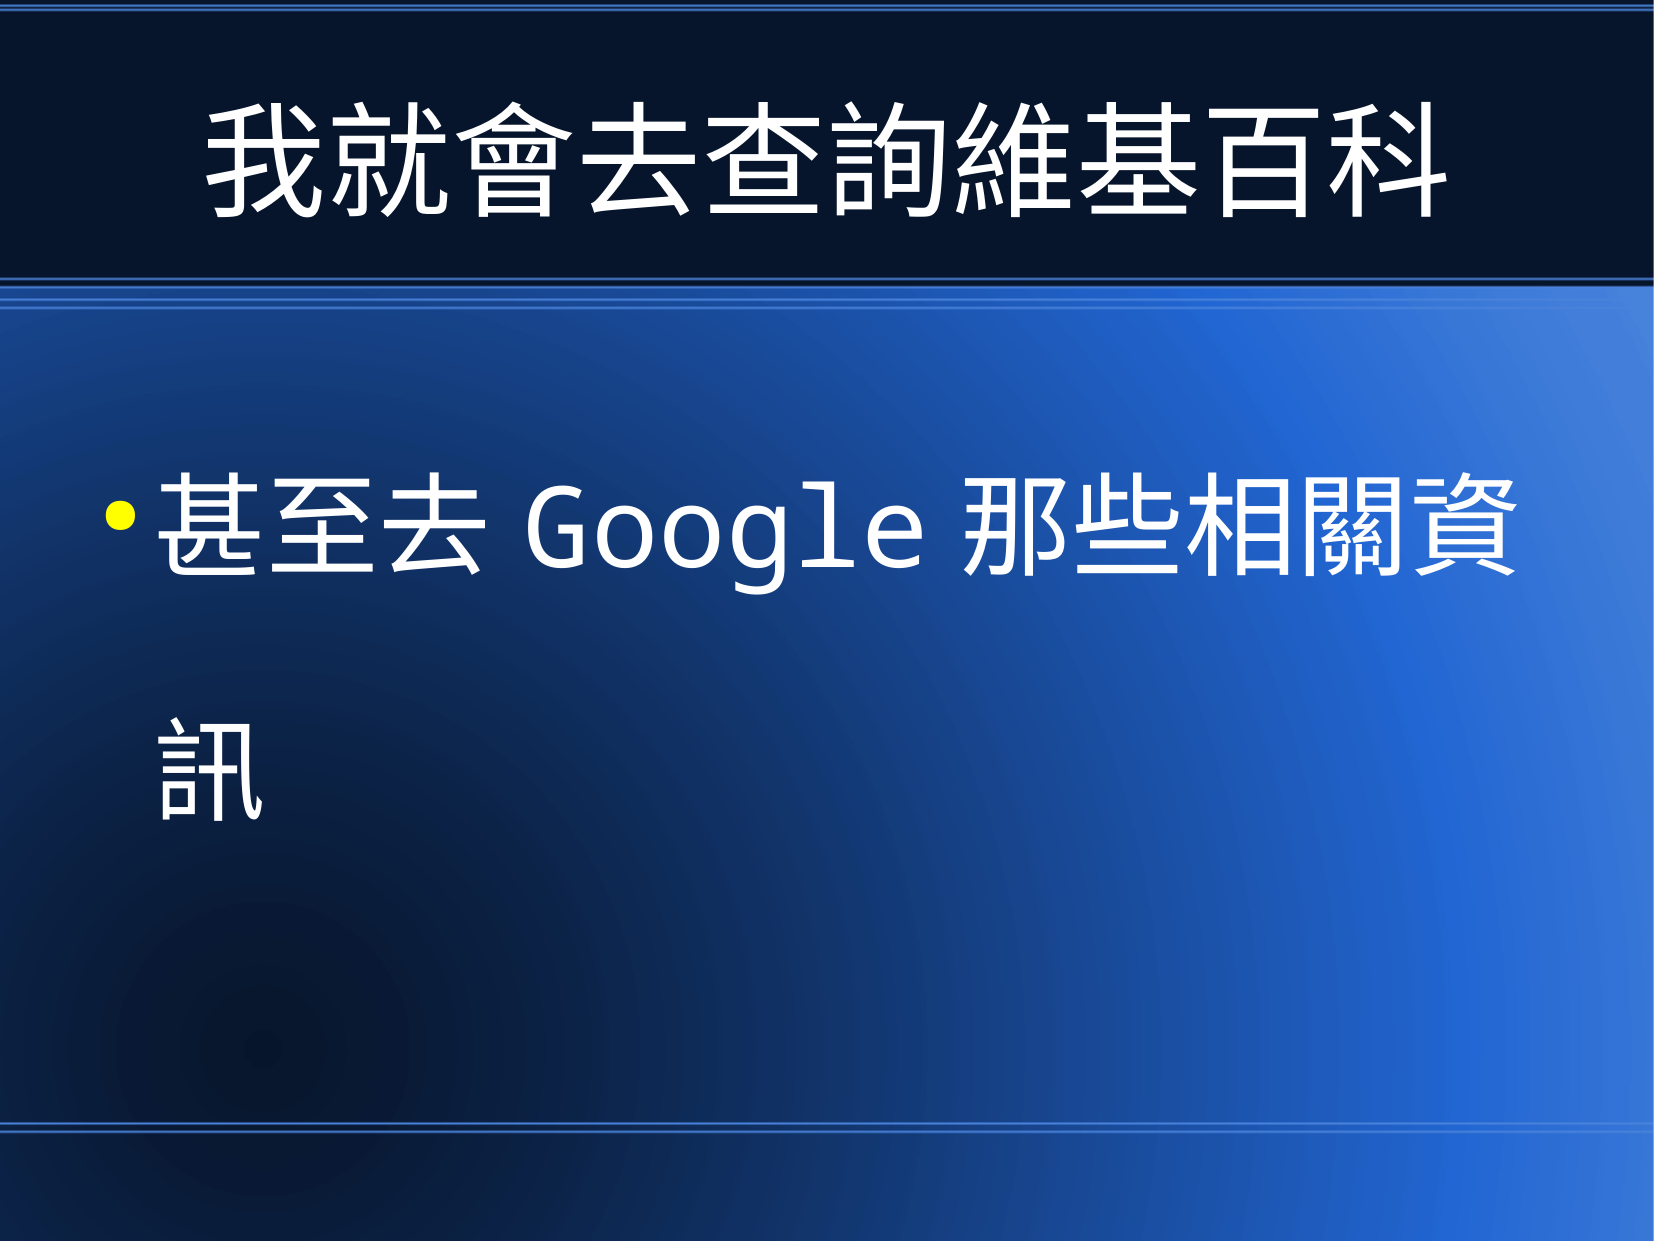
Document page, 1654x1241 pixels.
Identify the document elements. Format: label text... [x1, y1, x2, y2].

picture [0, 0, 1654, 1241]
list 甚至去Google那些相關資訊 [82, 355, 1571, 1241]
title 我就會去查詢維基百科 [82, 49, 1571, 257]
